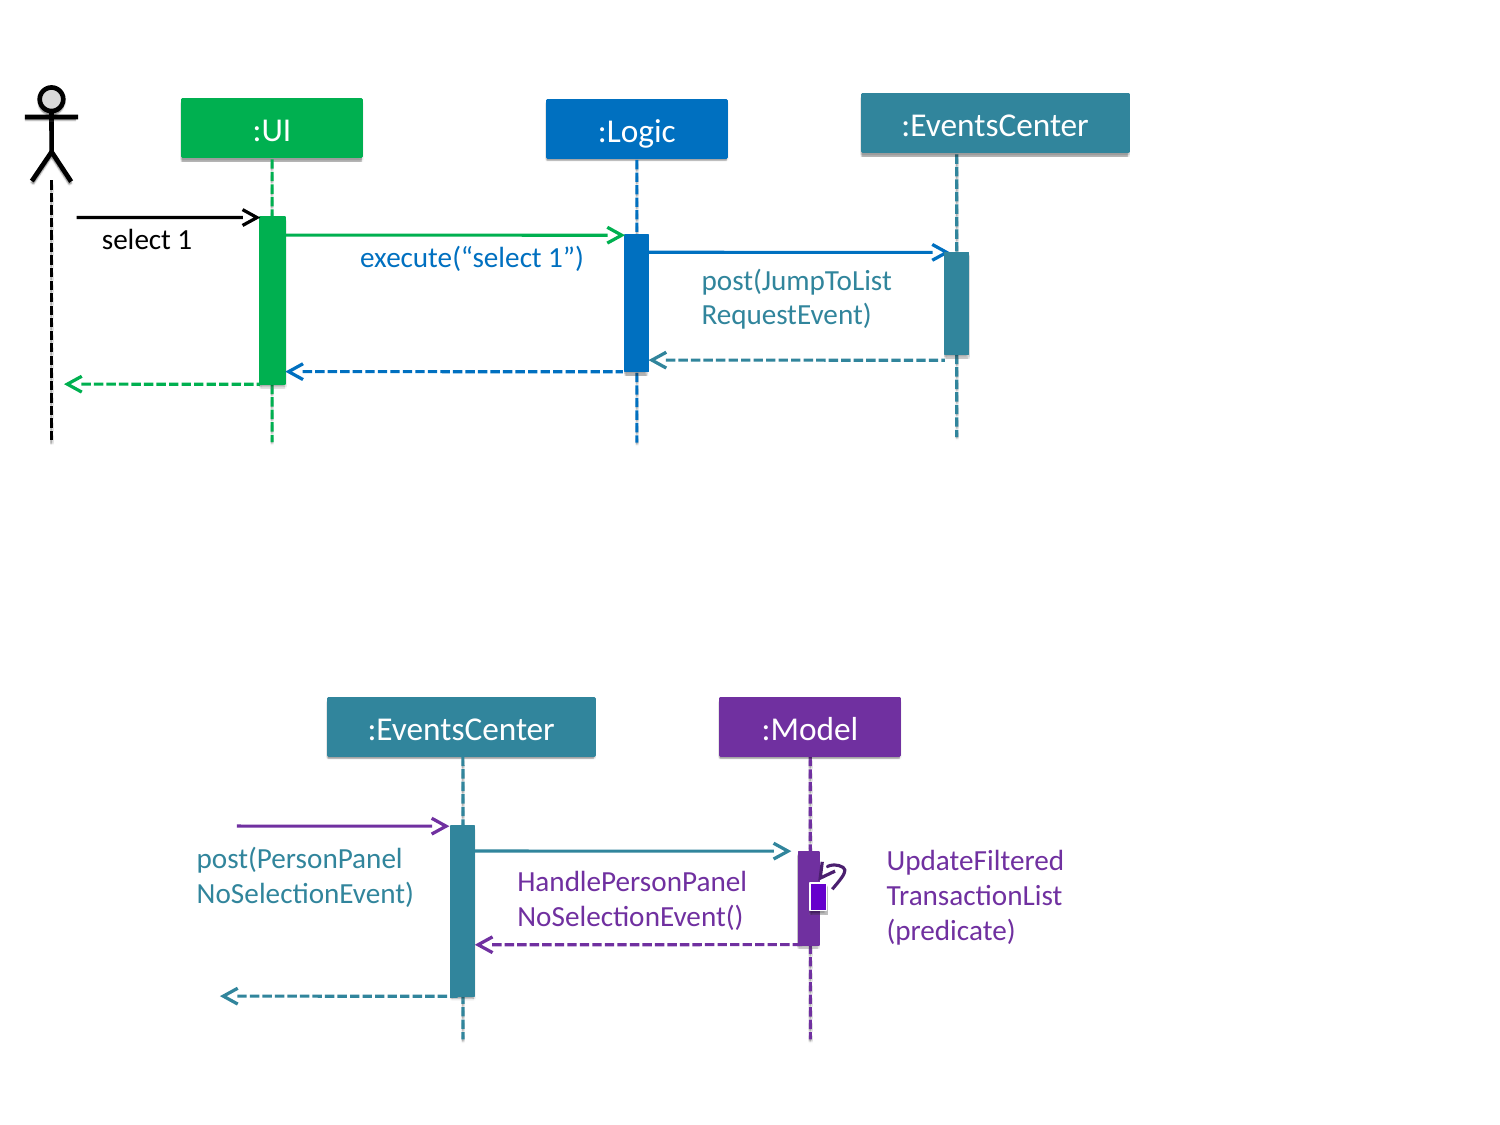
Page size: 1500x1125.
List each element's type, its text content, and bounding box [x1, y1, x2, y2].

text_box select 1 [76, 220, 218, 256]
text_box execute(“select 1”) [355, 238, 589, 274]
text_box [260, 216, 286, 385]
text_box [39, 87, 64, 111]
text_box post(JumpToList RequestEvent) [672, 260, 922, 331]
text_box [451, 826, 475, 997]
text_box post(PersonPanel NoSelectionEvent) [82, 839, 451, 910]
text_box HandlePersonPanel NoSelectionEvent() [473, 862, 792, 933]
text_box :EventsCenter [328, 698, 595, 756]
text_box :Logic [547, 100, 727, 158]
text_box :EventsCenter [862, 94, 1128, 152]
text_box [944, 252, 969, 355]
text_box [624, 235, 649, 372]
text_box :UI [182, 99, 362, 157]
text_box :Model [720, 699, 900, 756]
text_box UpdateFiltered TransactionList (predicate) [830, 841, 1121, 947]
text_box [798, 852, 827, 945]
